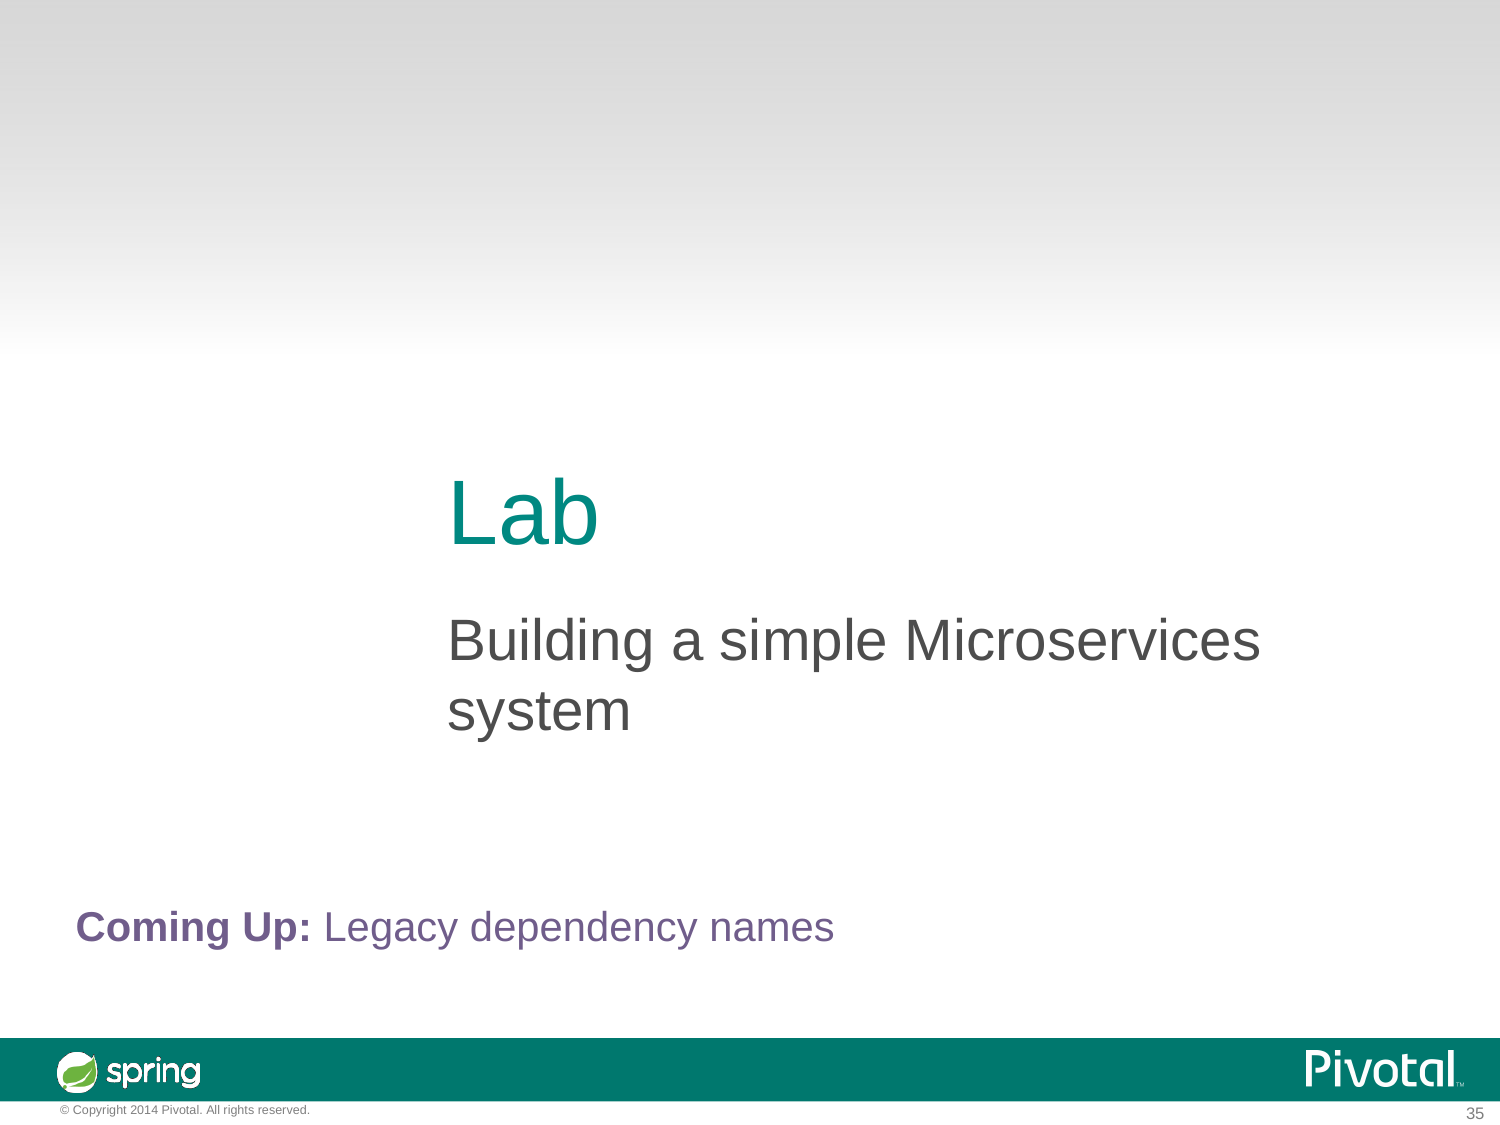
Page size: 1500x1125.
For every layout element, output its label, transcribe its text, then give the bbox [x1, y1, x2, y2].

text_box Building a simple Microservices system [447, 602, 1440, 914]
picture [32, 1041, 210, 1103]
picture [1306, 1050, 1464, 1087]
text_box Coming Up: Legacy dependency names [60, 892, 1393, 1008]
title Lab [447, 454, 1440, 565]
